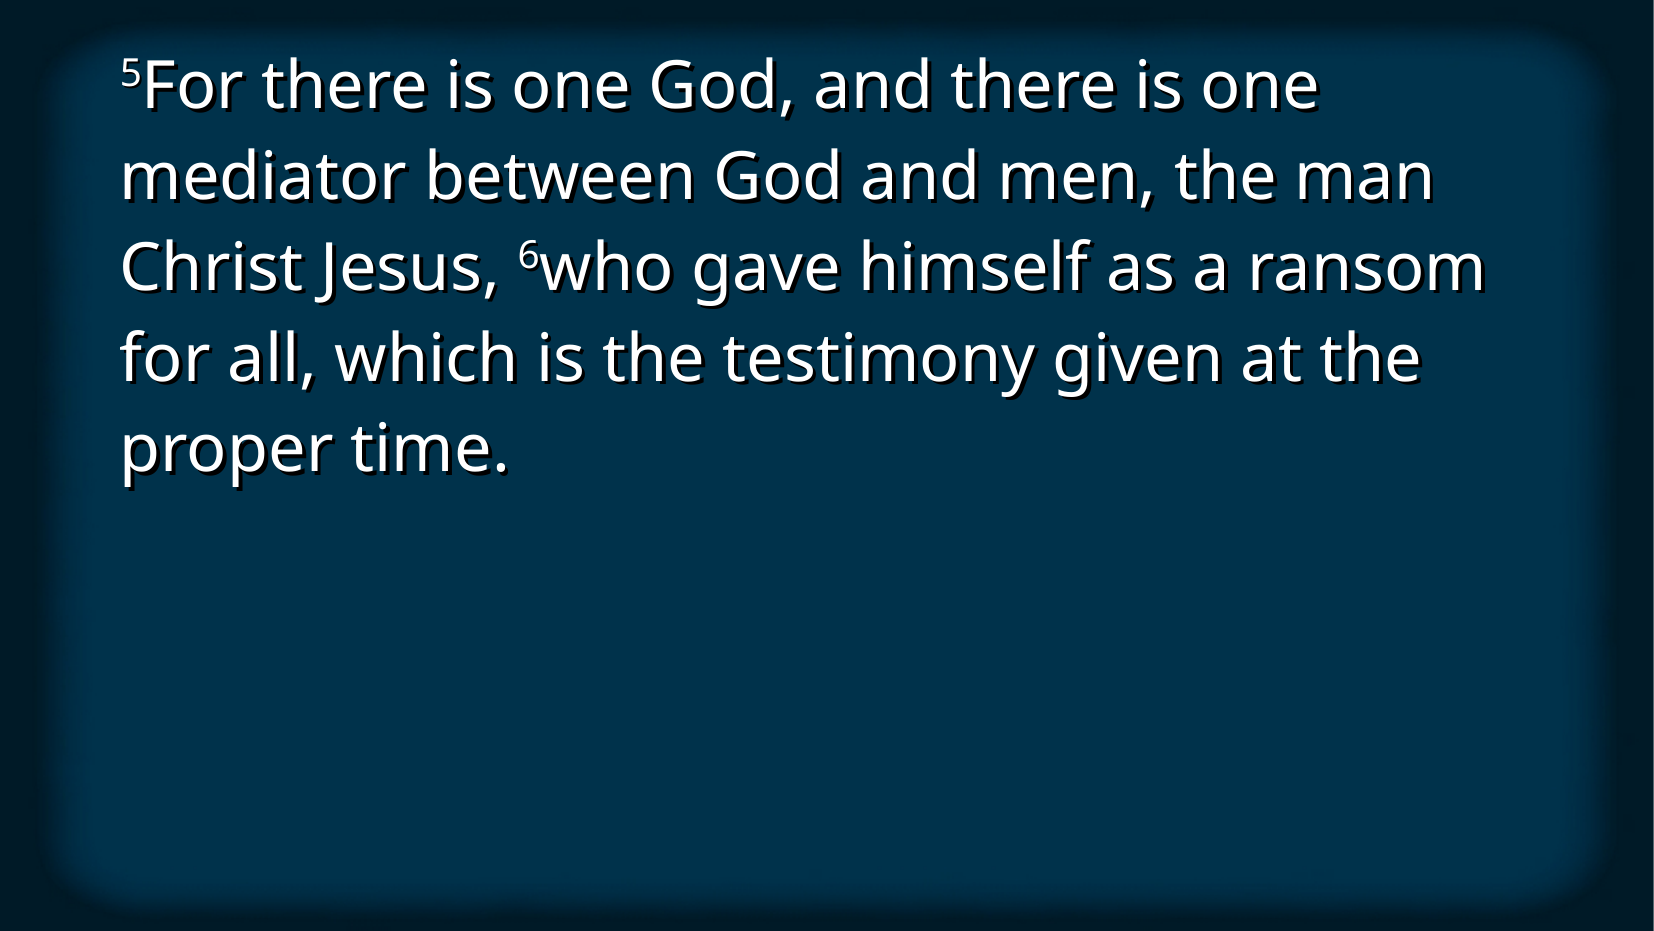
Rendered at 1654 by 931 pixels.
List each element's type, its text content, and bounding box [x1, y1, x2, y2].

text_box 5For there is one God, and there is one mediator between God and men, the man Christ Jesus, 6who gave himself as a ransom for all, which is the testimony given at the proper time. [105, 30, 1546, 489]
picture [0, 0, 1654, 931]
